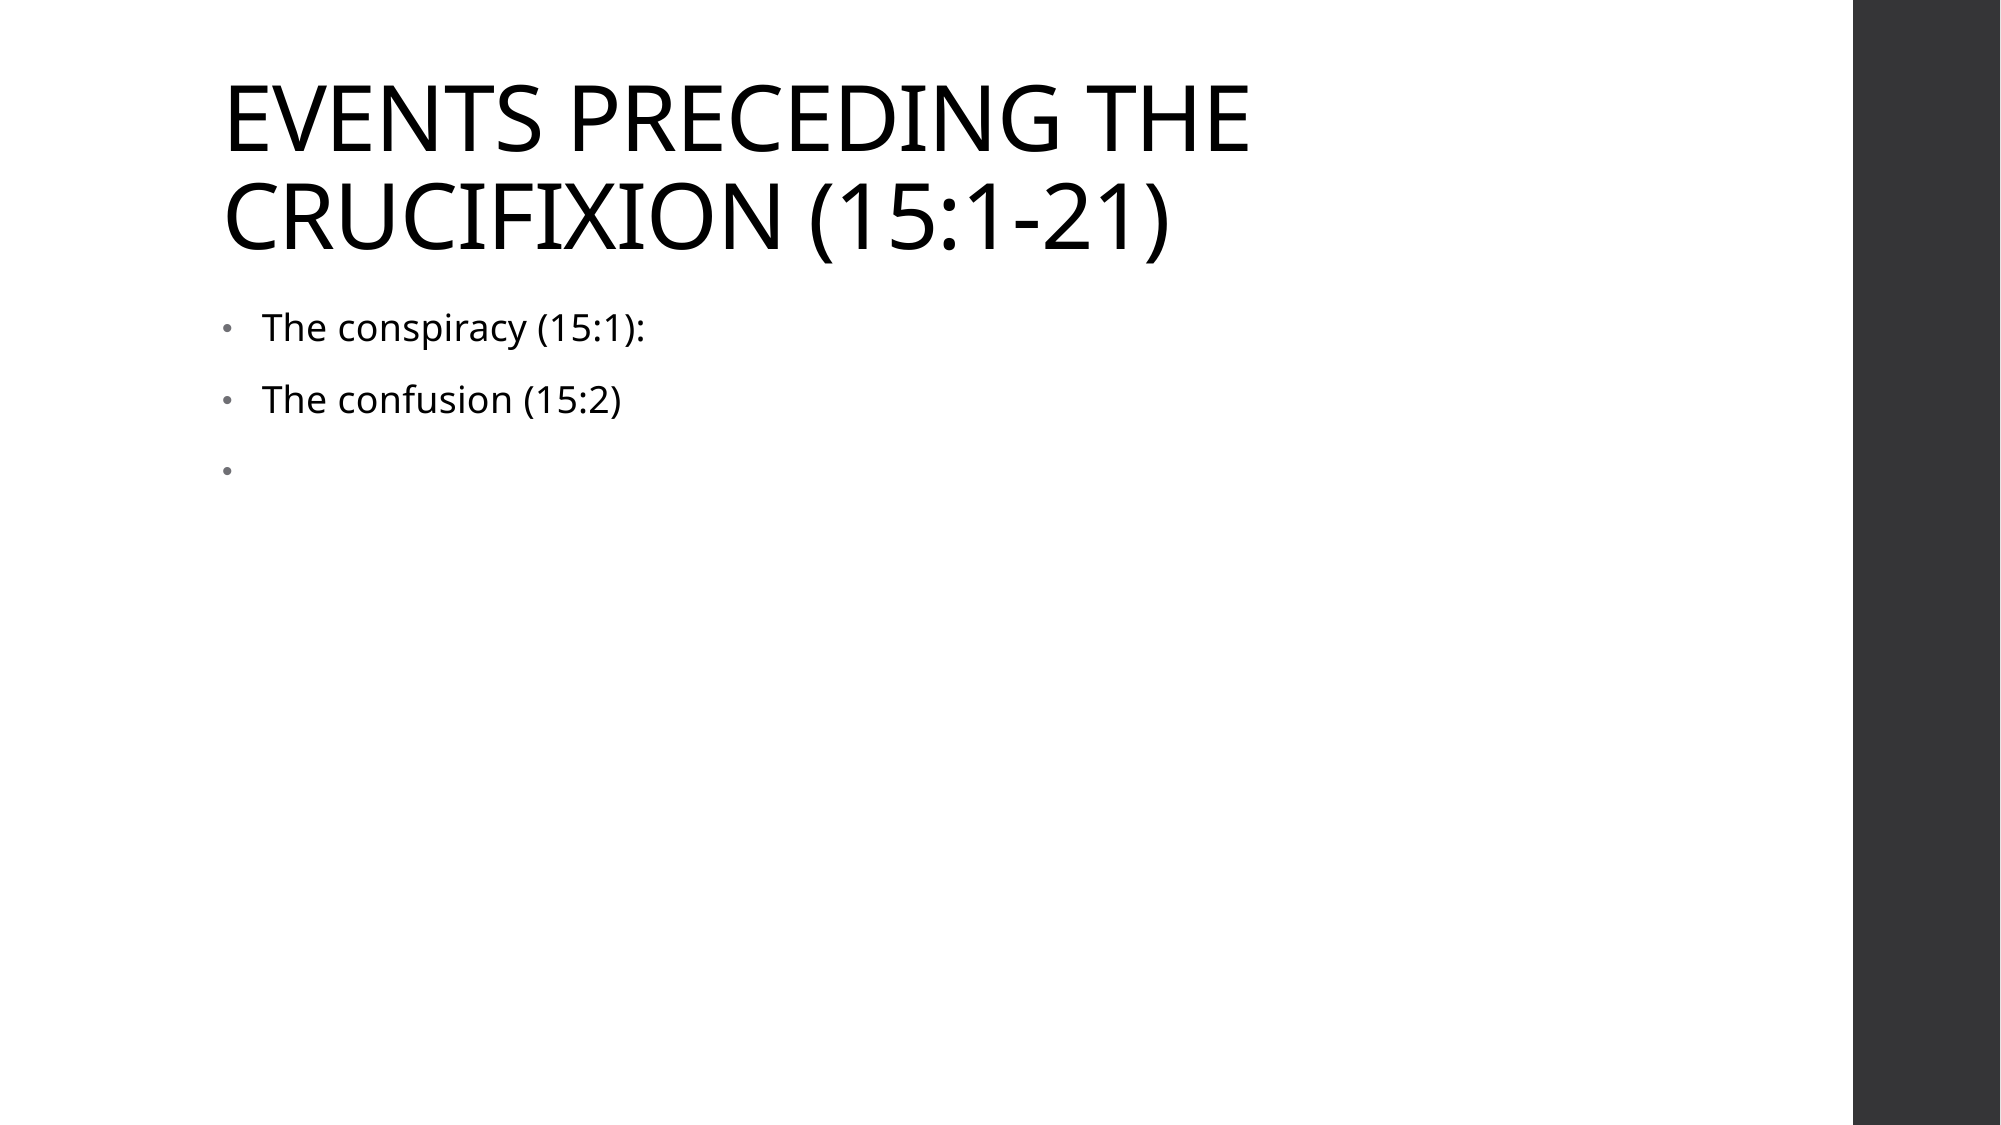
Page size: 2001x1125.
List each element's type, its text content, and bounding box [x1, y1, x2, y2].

title EVENTS PRECEDING THE CRUCIFIXION (15:1-21) [206, 60, 1797, 278]
list The conspiracy (15:1): The confusion (15:2) [206, 299, 1617, 1014]
